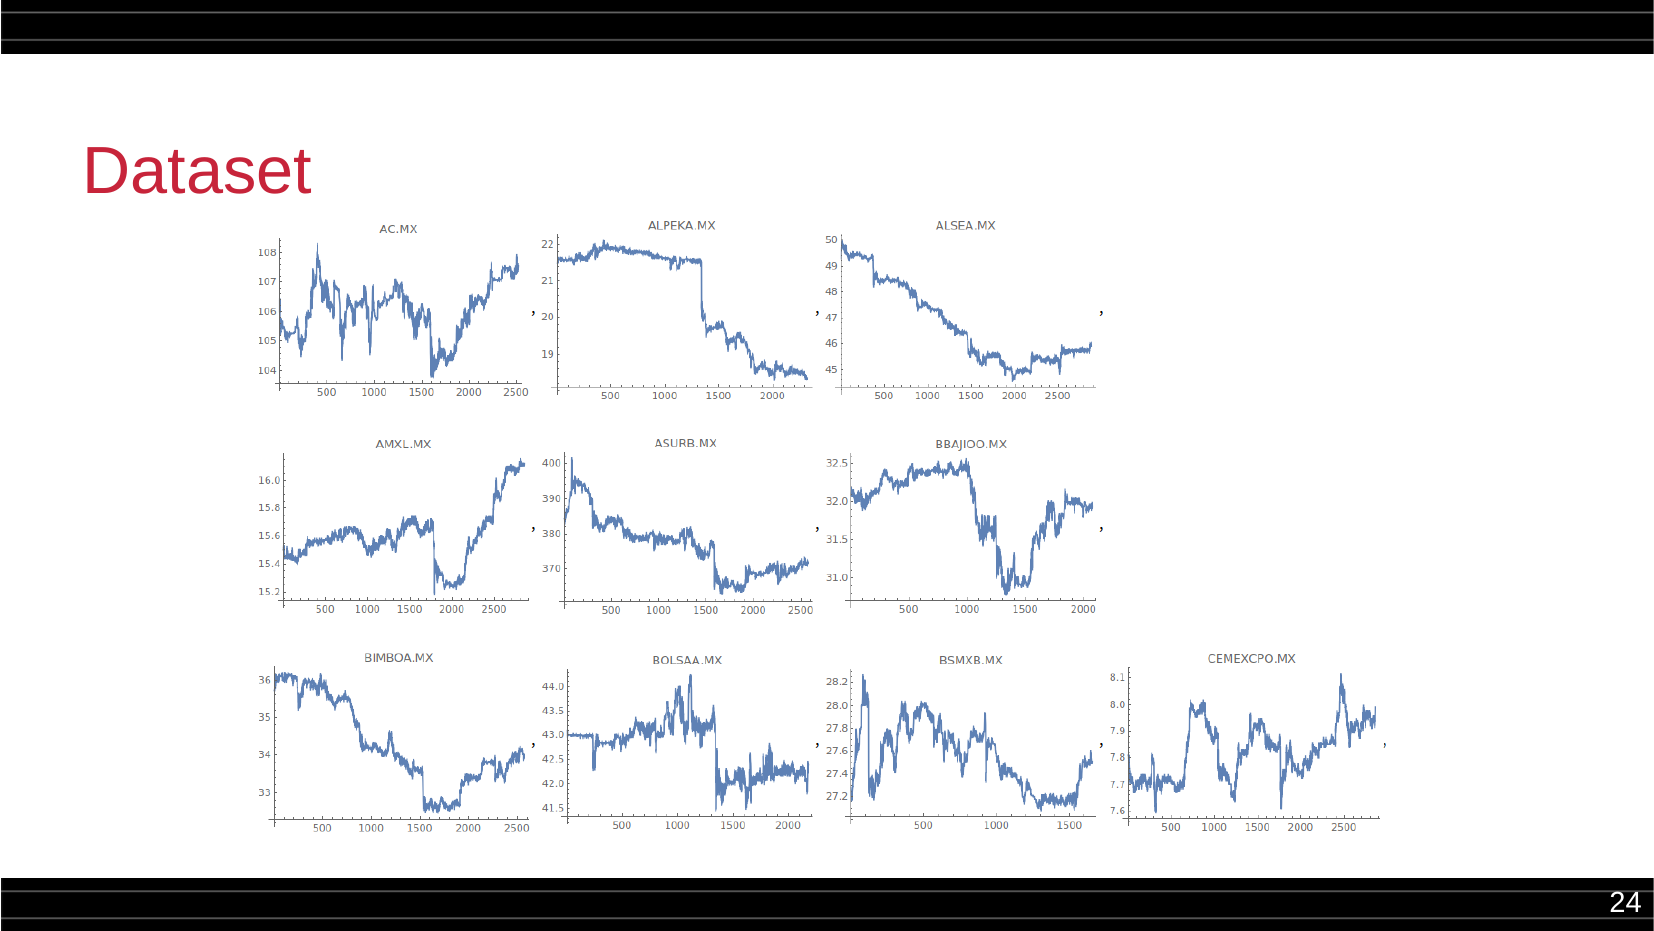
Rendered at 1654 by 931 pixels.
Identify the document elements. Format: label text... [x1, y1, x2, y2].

title Dataset [82, 92, 1571, 249]
picture [1, 878, 1654, 931]
picture [259, 220, 1404, 851]
picture [1, 0, 1654, 54]
